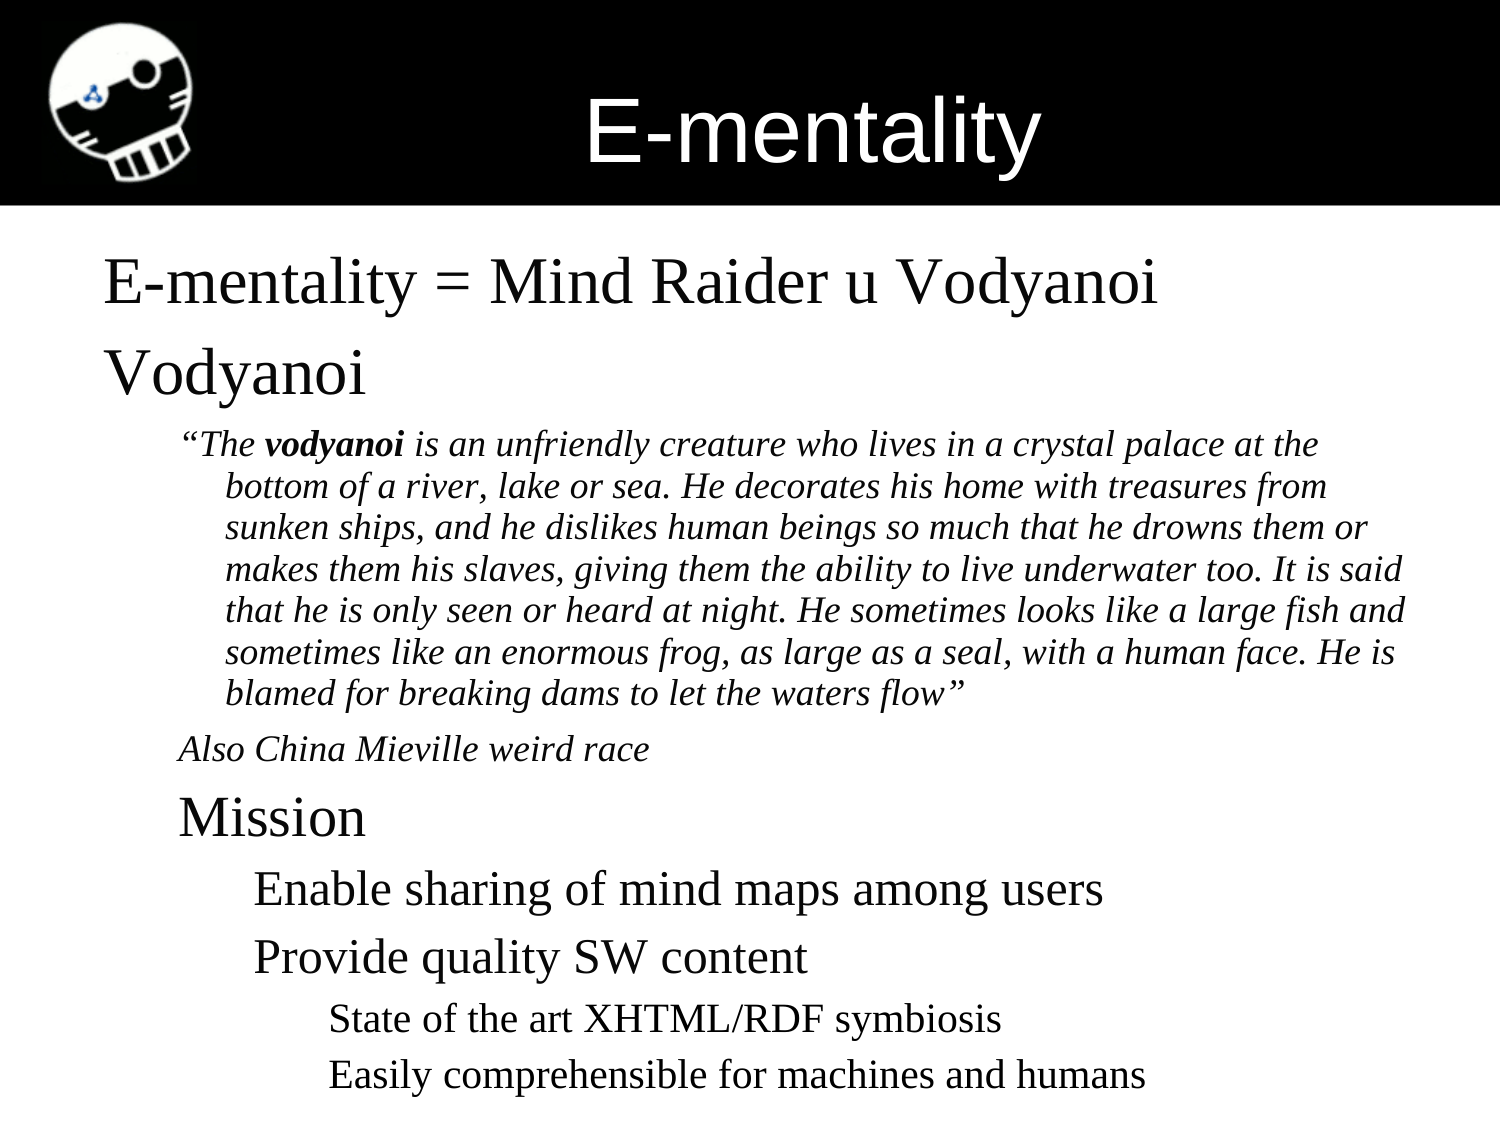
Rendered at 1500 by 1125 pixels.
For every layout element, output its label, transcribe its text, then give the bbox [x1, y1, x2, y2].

list E-mentality = Mind Raider u Vodyanoi Vodyanoi “The vodyanoi is an unfriendly creature who lives in a crystal palace at the bottom of a river, lake or sea. He decorates his home with treasures from sunken ships, and he dislikes human beings so much that he drowns them or makes them his slaves, giving them the ability to live underwater too. It is said that he is only seen or heard at night. He sometimes looks like a large fish and sometimes like an enormous frog, as large as a seal, with a human face. He is blamed for breaking dams to let the waters flow” Also China Mieville weird race Mission Enable sharing of mind maps among users Provide quality SW content State of the art XHTML/RDF symbiosis Easily comprehensible for machines and humans [88, 236, 1447, 1119]
picture [0, 0, 1500, 1125]
title E-mentality [150, 37, 1477, 225]
